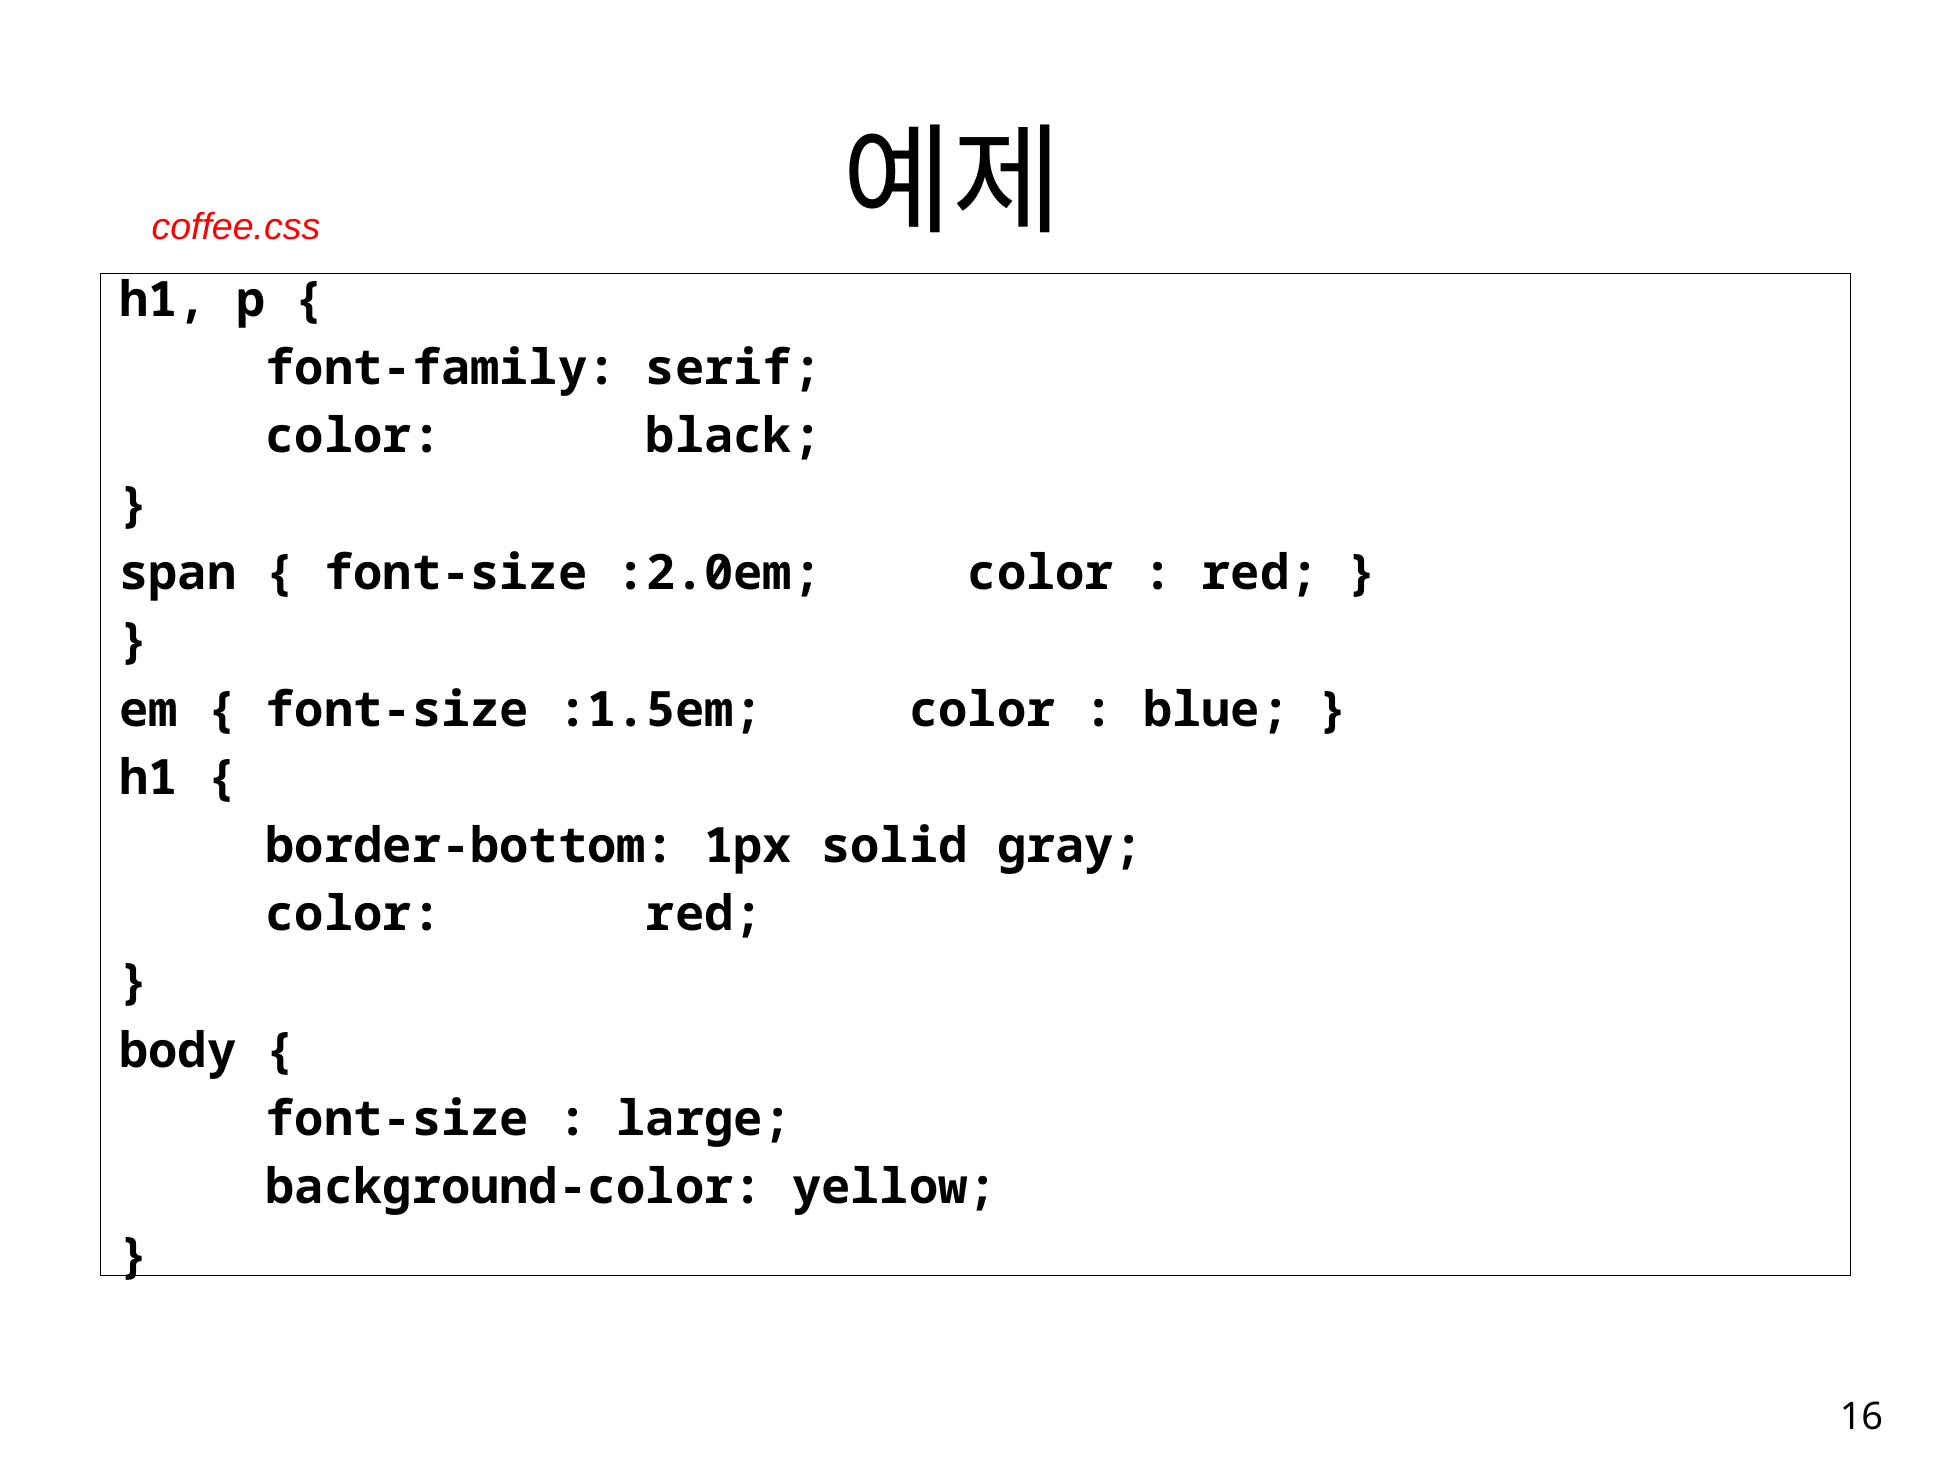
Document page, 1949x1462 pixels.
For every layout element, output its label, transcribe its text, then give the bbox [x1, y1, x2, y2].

title 예제 [156, 92, 1749, 255]
text_box h1, p { font-family: serif; color: black; } span { font-size :2.0em; color : red; } } em { font-size :1.5em; color : blue; } h1 { border-bottom: 1px solid gray; color: red; } body { font-size : large; background-color: yellow; } [100, 273, 1851, 1276]
slide_number 20 [1496, 1372, 1899, 1462]
text_box coffee.css [136, 194, 336, 255]
